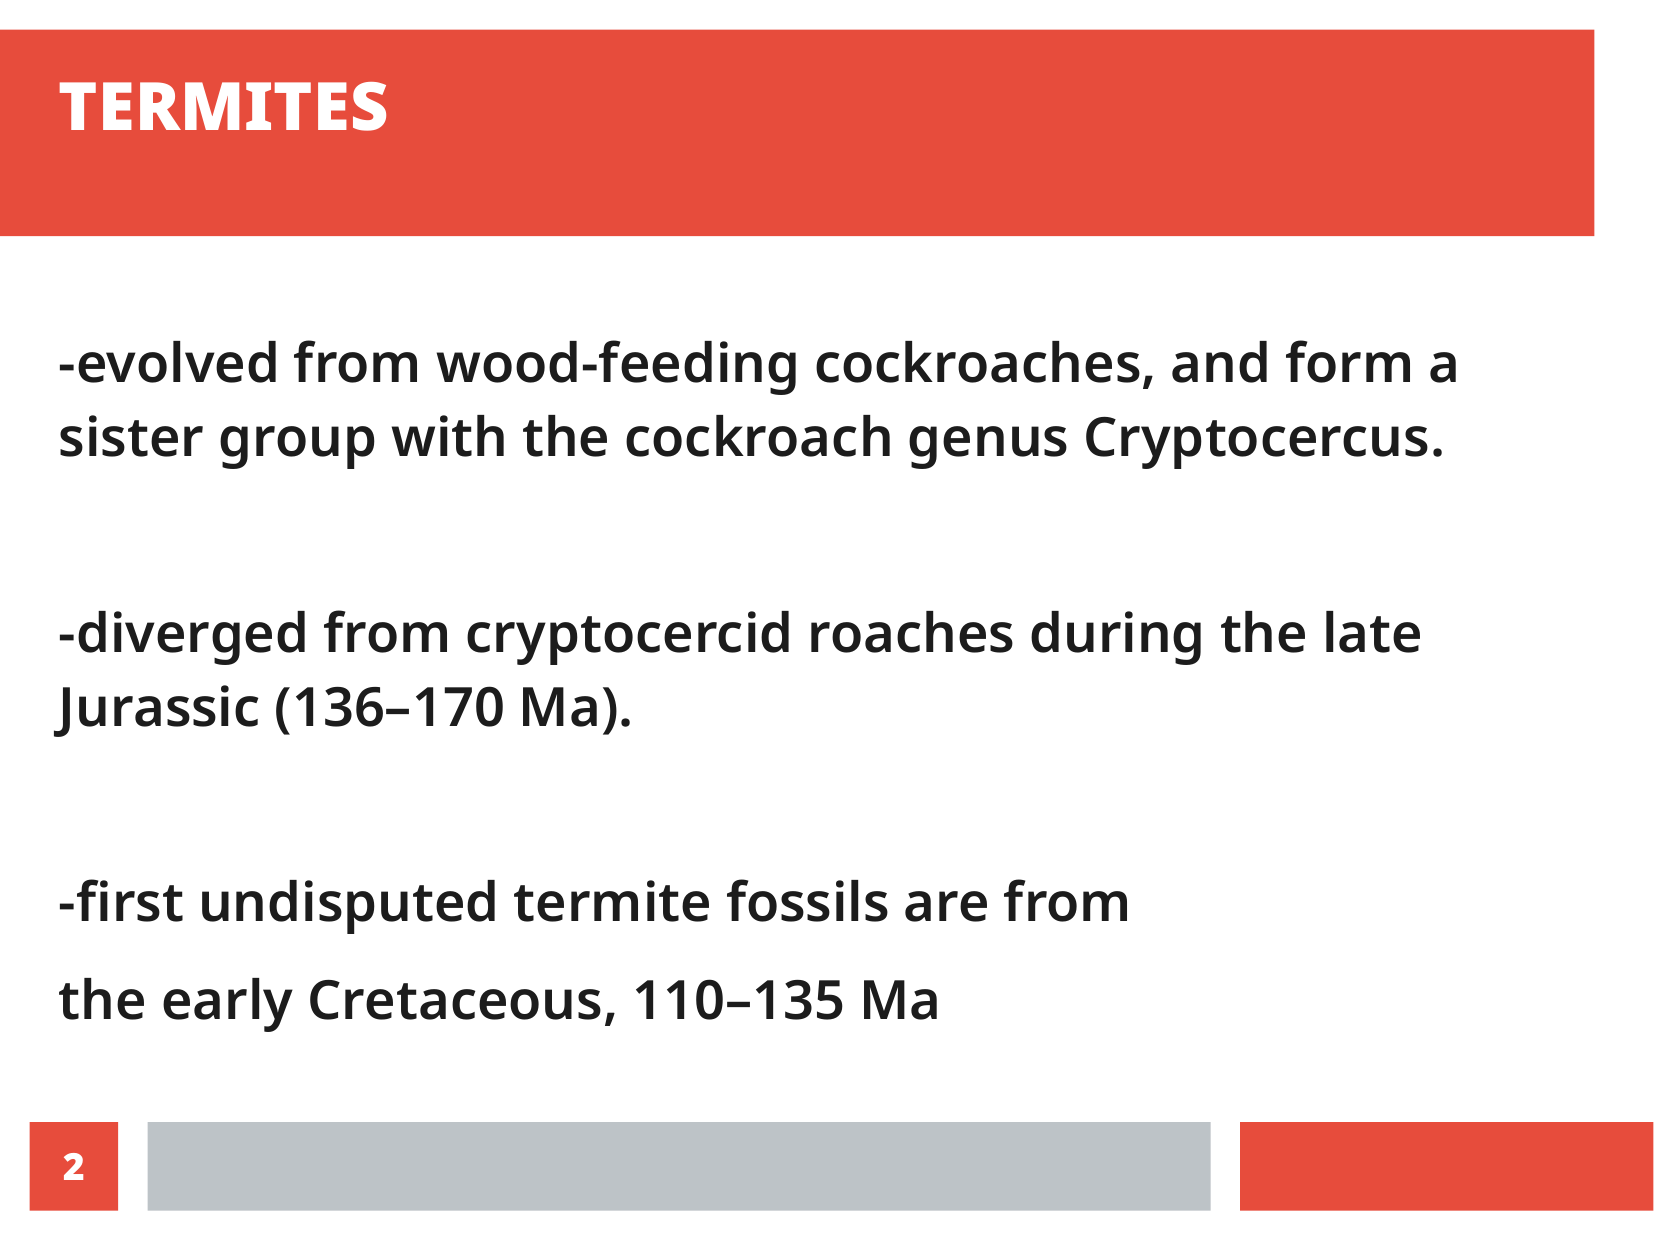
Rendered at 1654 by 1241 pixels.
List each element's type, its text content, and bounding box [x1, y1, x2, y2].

title TERMITES [59, 59, 1595, 207]
list -evolved from wood-feeding cockroaches, and form a sister group with the cockroach genus Cryptocercus. -diverged from cryptocercid roaches during the late Jurassic (136–170 Ma). -first undisputed termite fossils are from the early Cretaceous, 110–135 Ma [59, 324, 1565, 1093]
